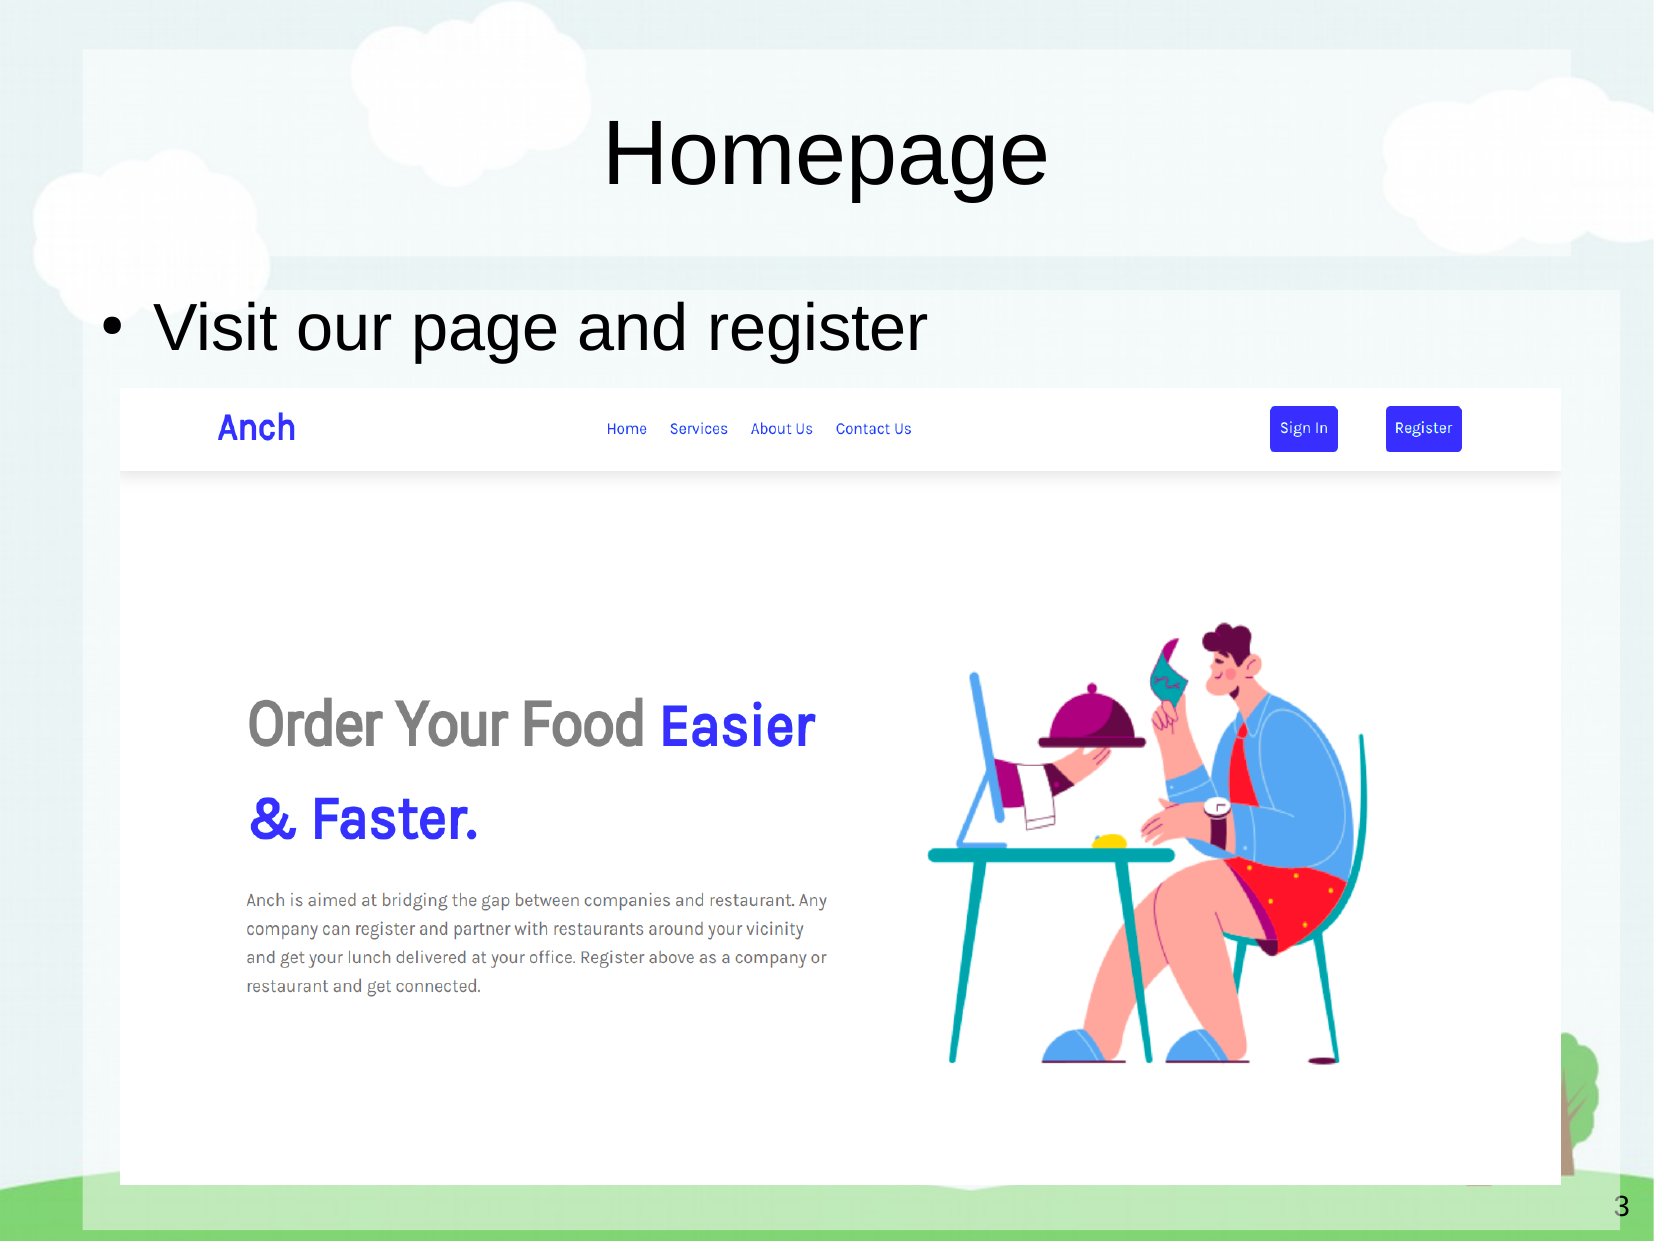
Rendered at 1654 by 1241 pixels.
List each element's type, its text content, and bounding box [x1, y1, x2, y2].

list Visit our page and register [82, 290, 1621, 1231]
title Homepage [82, 49, 1571, 257]
picture [0, 0, 1654, 1241]
